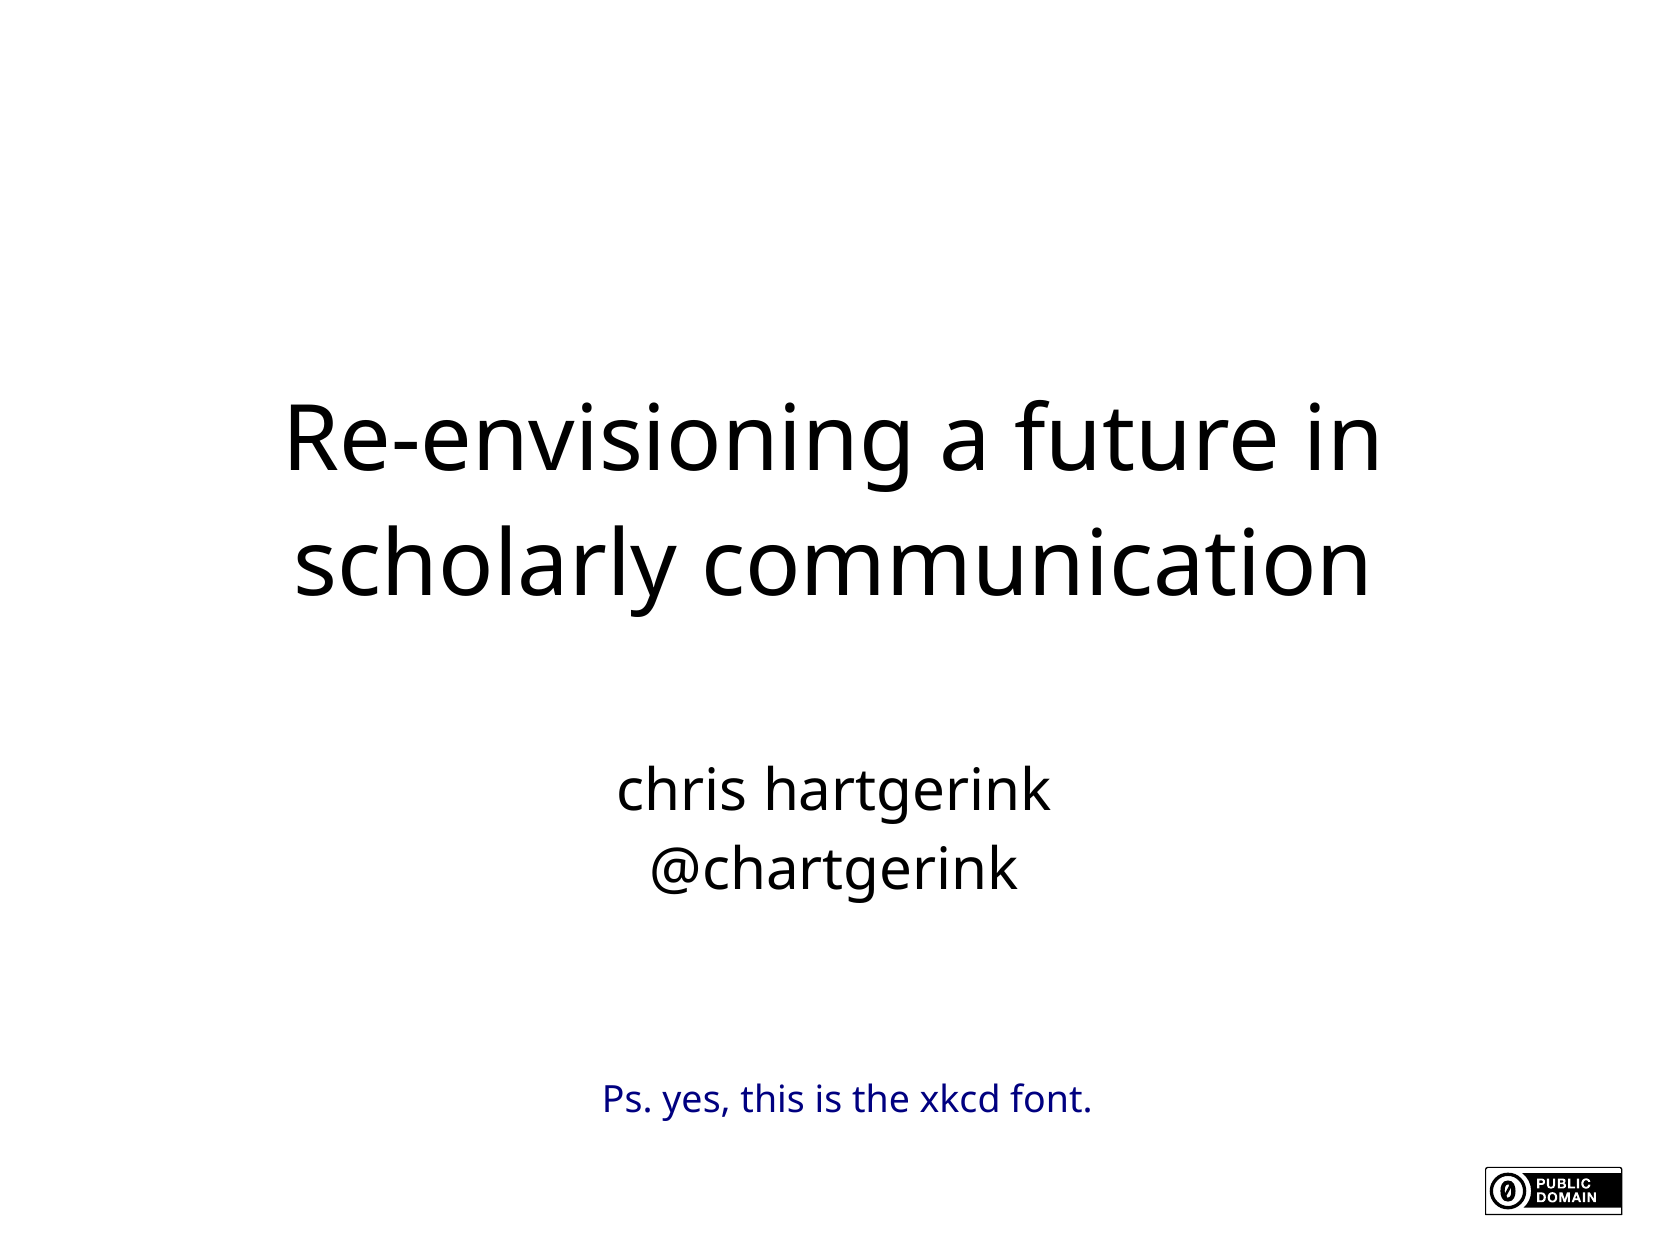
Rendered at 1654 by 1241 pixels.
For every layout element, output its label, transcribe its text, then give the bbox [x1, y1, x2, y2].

text_box Ps. yes, this is the xkcd font. [300, 1065, 1396, 1125]
title Re-envisioning a future in scholarly communication chris hartgerink @chartgerink [90, 405, 1579, 875]
picture [1485, 1166, 1623, 1216]
